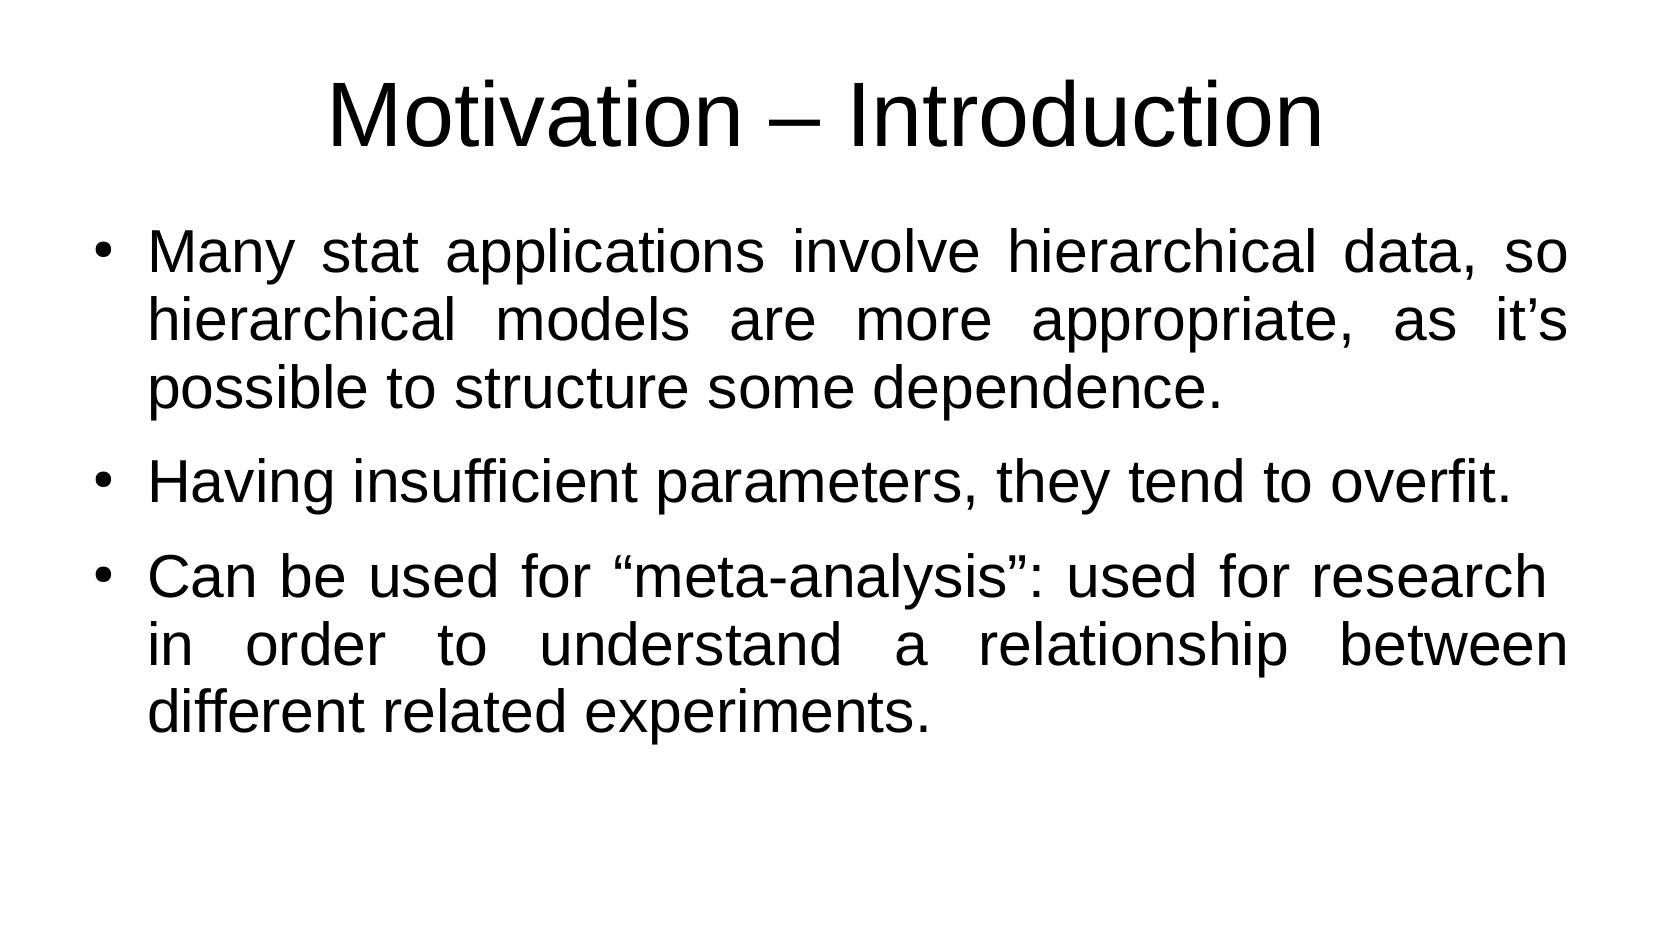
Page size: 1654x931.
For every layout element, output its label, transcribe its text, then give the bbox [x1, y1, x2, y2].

list Many stat applications involve hierarchical data, so hierarchical models are more appropriate, as it’s possible to structure some dependence. Having insufficient parameters, they tend to overfit. Can be used for “meta-analysis”: used for research in order to understand a relationship between different related experiments. [82, 217, 1571, 758]
title Motivation – Introduction [82, 37, 1571, 193]
